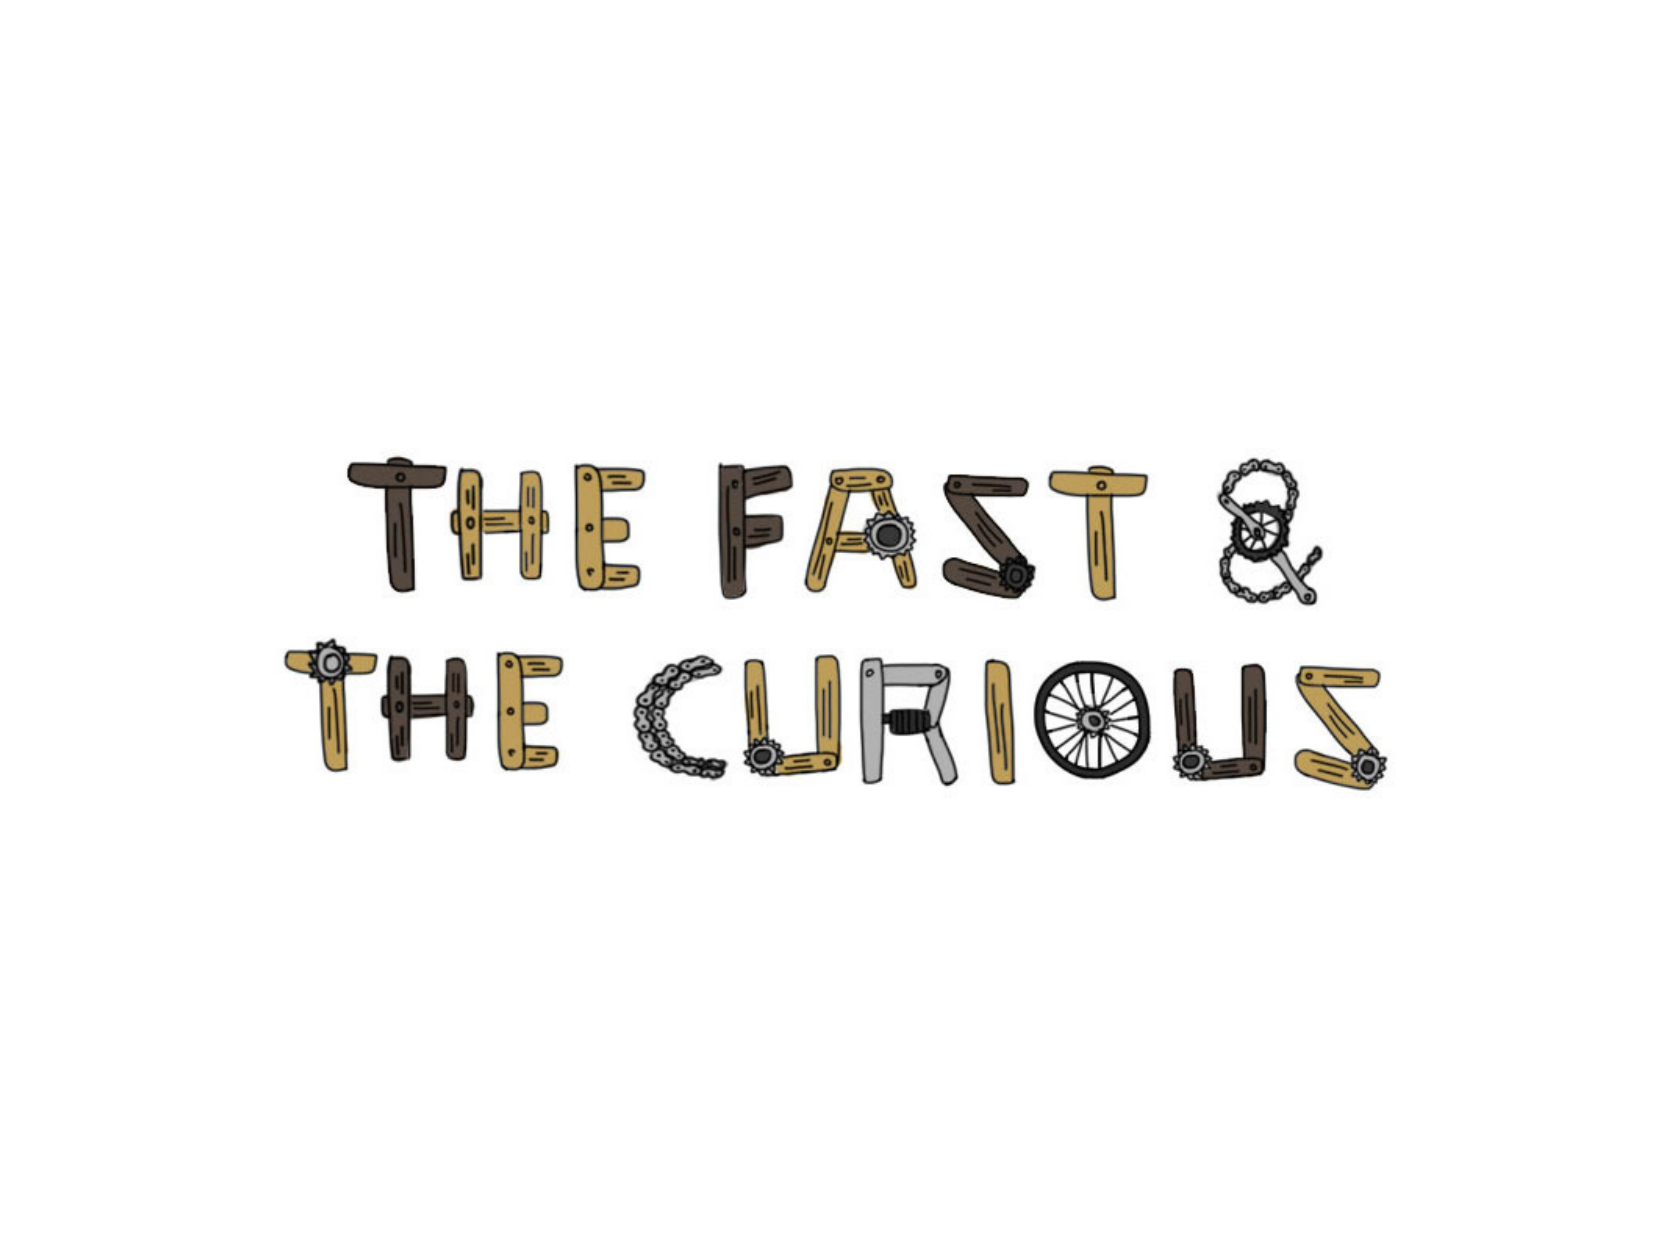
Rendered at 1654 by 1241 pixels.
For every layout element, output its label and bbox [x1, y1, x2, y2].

picture [132, 273, 1539, 977]
